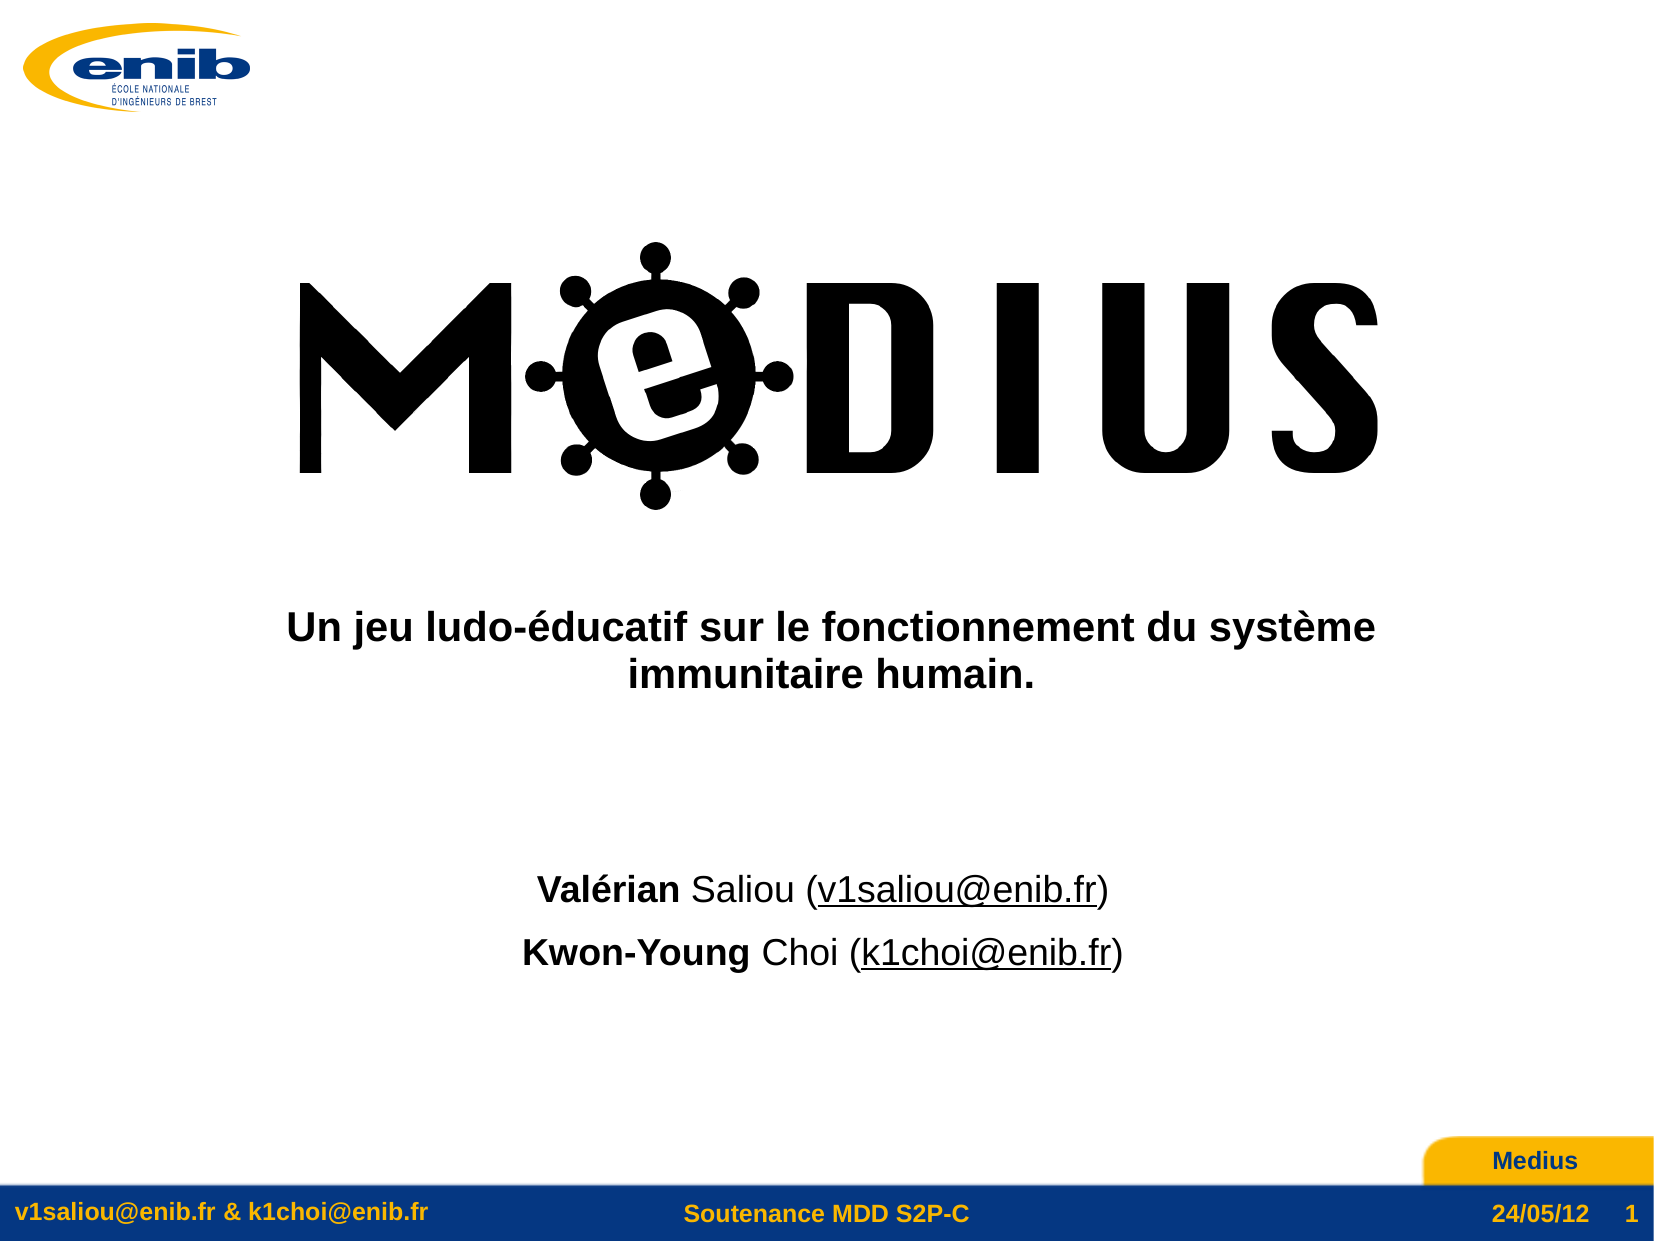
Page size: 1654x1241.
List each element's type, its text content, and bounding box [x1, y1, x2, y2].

picture [283, 236, 1406, 518]
picture [23, 23, 250, 112]
text_box Valérian Saliou (v1saliou@enib.fr) Kwon-Young Choi (k1choi@enib.fr) [507, 840, 1654, 960]
text_box Un jeu ludo-éducatif sur le fonctionnement du système immunitaire humain. [271, 596, 1406, 705]
picture [0, 1136, 1654, 1241]
